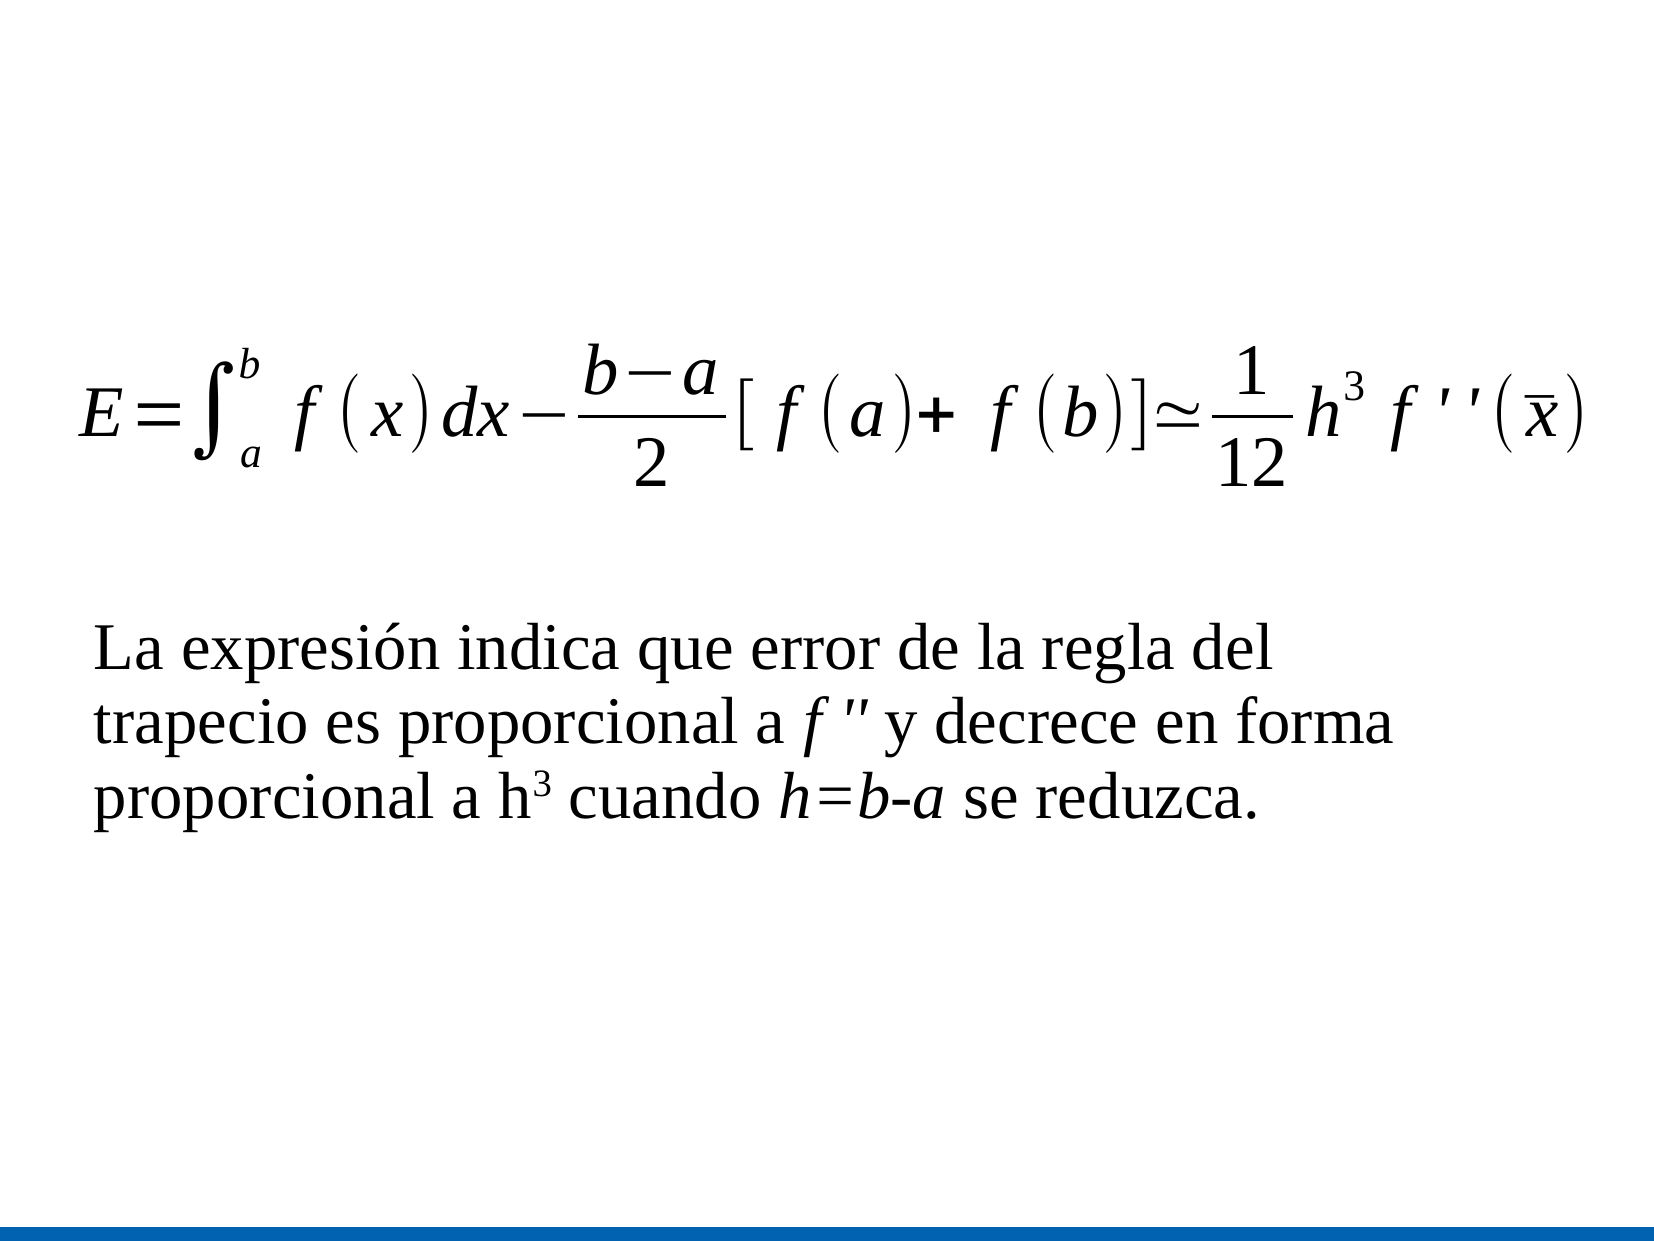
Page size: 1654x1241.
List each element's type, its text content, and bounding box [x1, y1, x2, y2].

list La expresión indica que error de la regla del trapecio es proporcional a f '' y decrece en forma proporcional a h3 cuando h=b-a se reduzca. [93, 610, 1506, 886]
chart [68, 330, 1595, 502]
